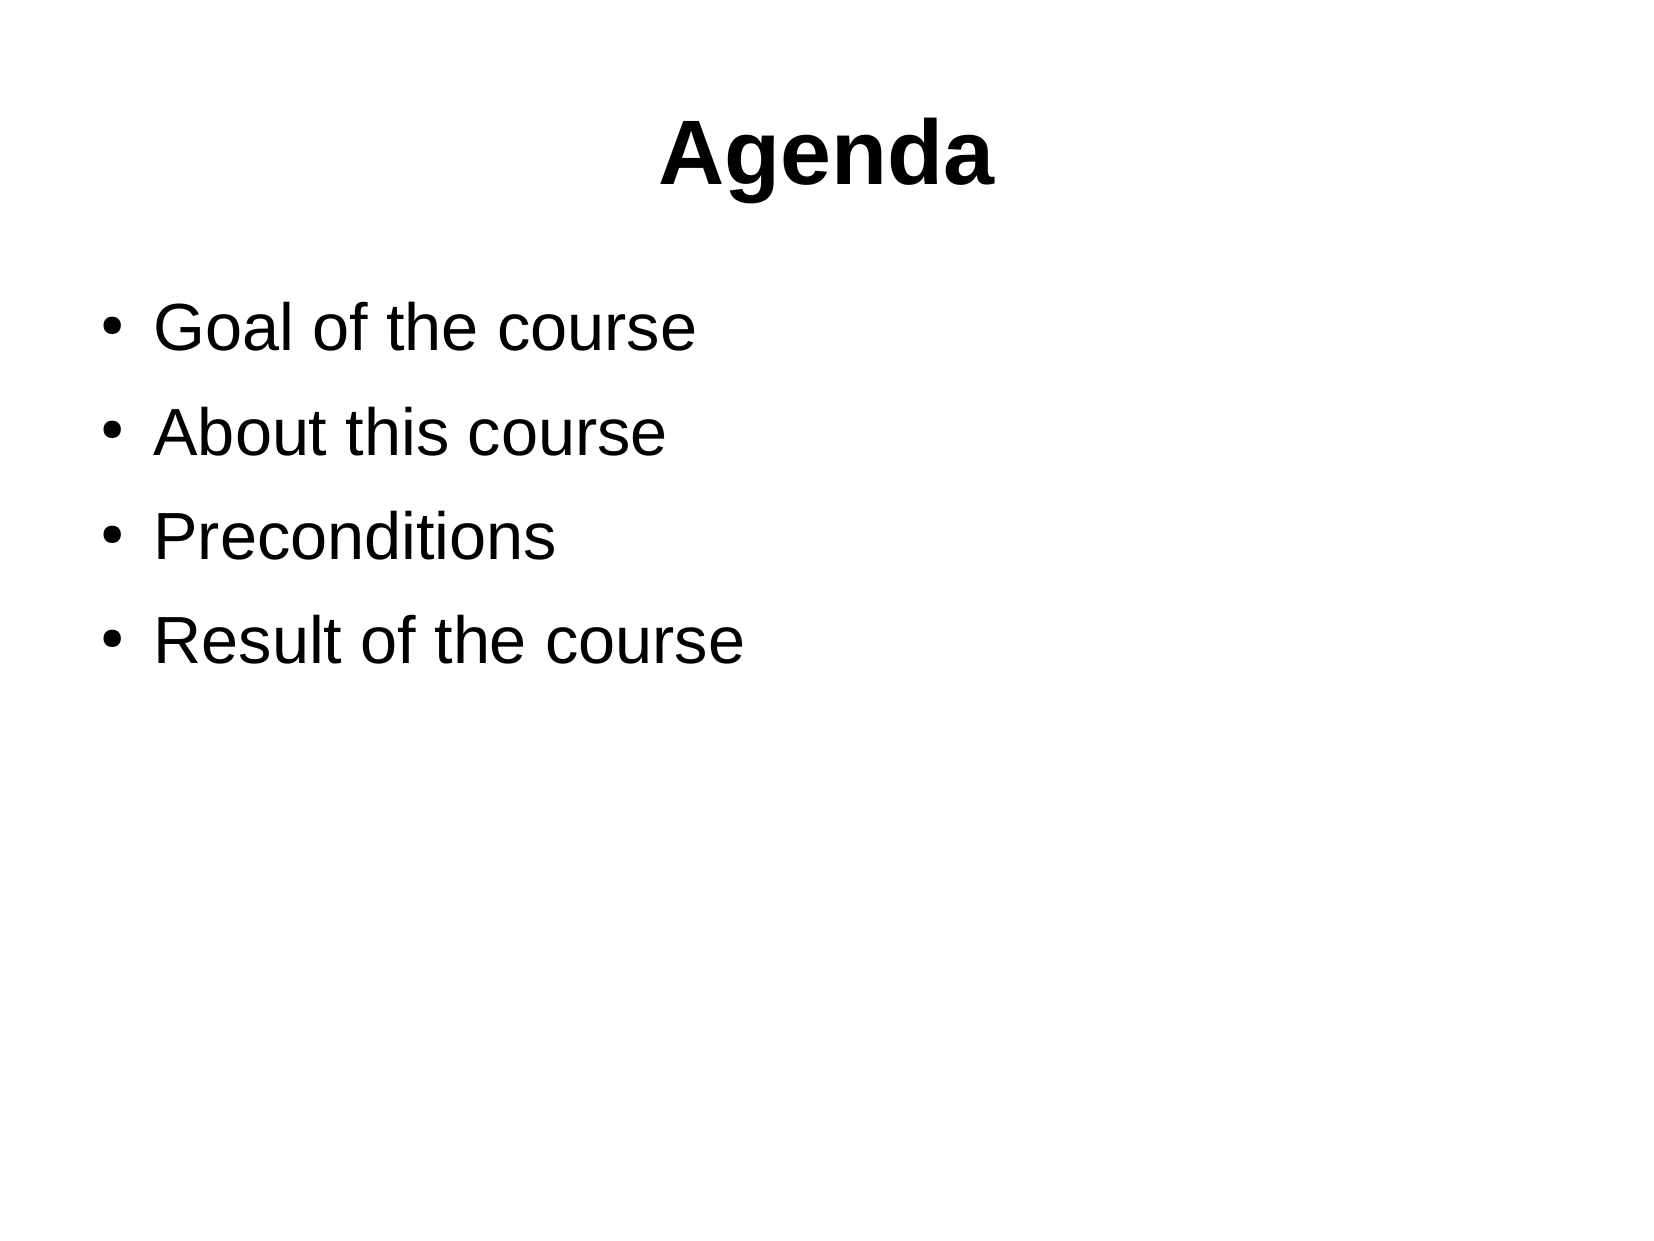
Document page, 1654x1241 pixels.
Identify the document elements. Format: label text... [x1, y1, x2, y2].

title Agenda [82, 49, 1571, 257]
list Goal of the course About this course Preconditions Result of the course [82, 290, 1538, 1010]
